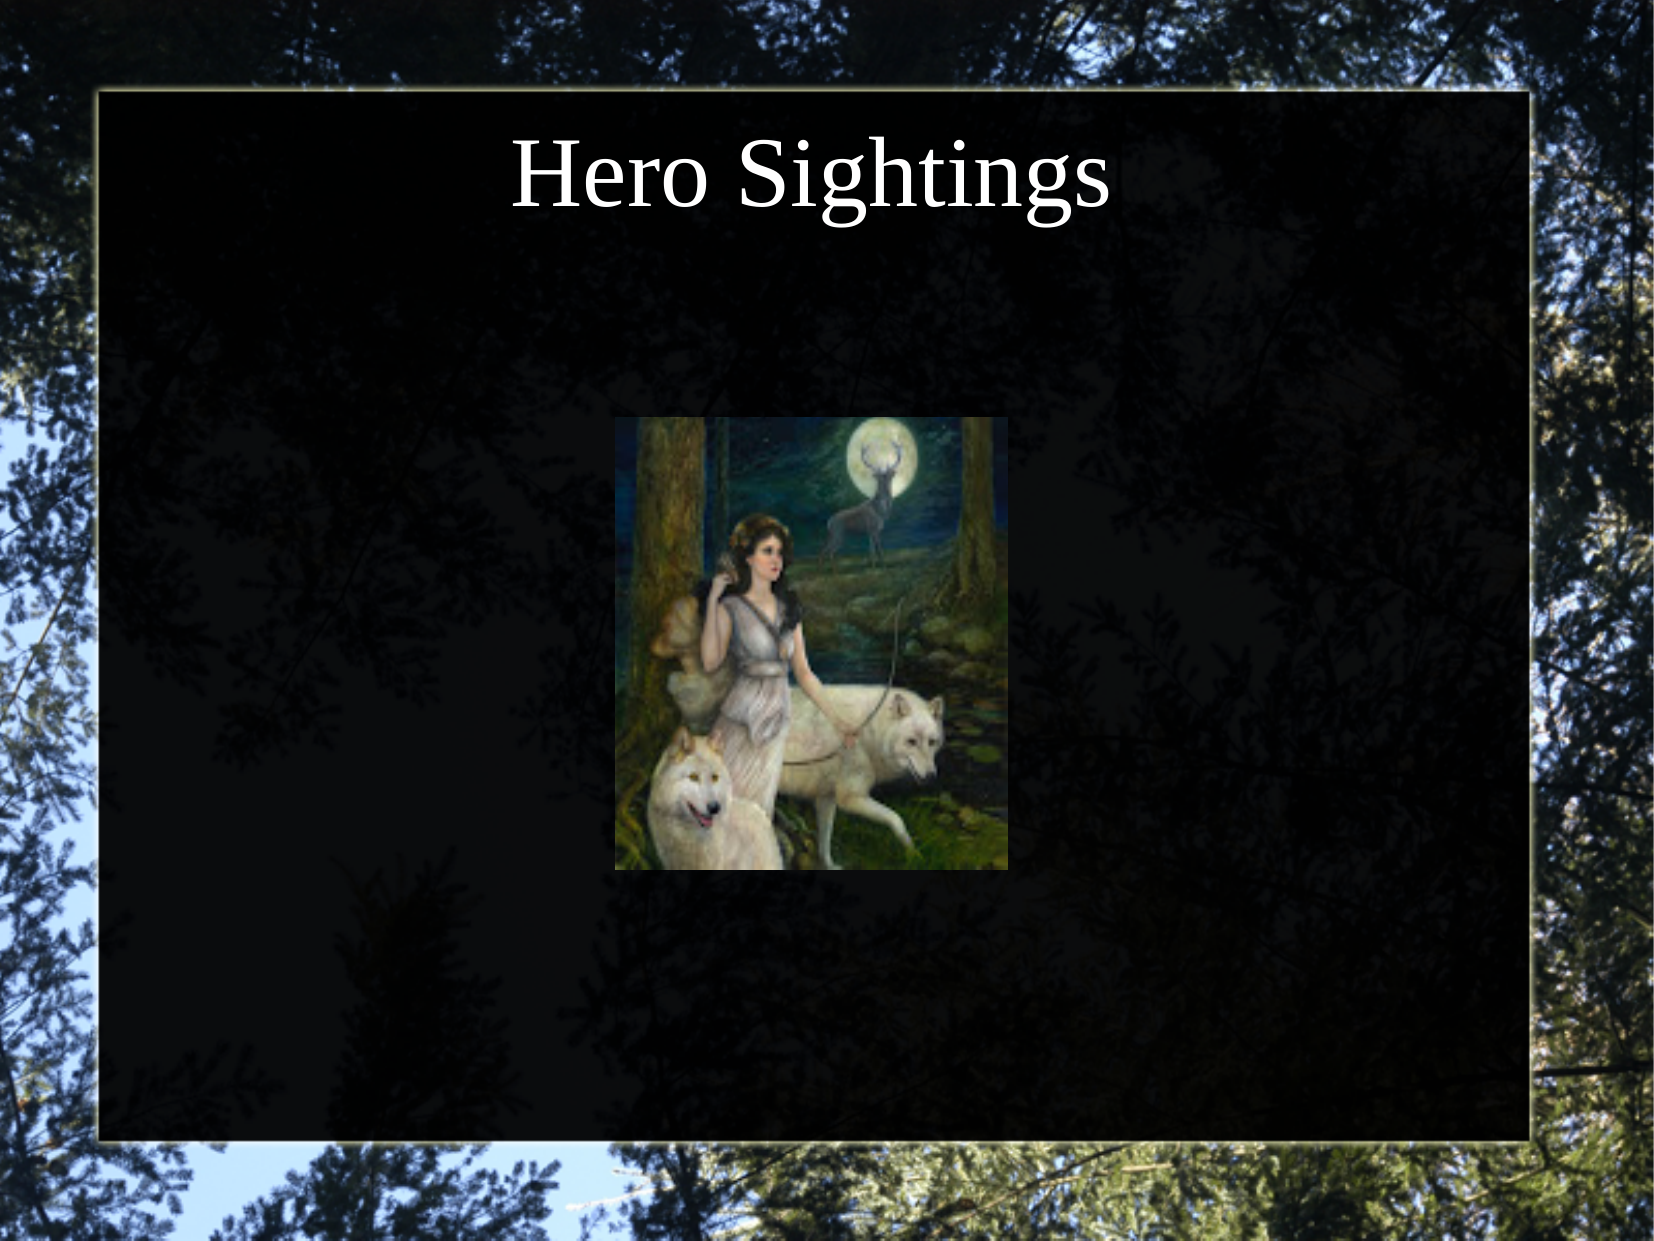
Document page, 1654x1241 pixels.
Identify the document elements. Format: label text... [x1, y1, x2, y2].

picture [0, 0, 1654, 1241]
title Hero Sightings [88, 88, 1536, 257]
